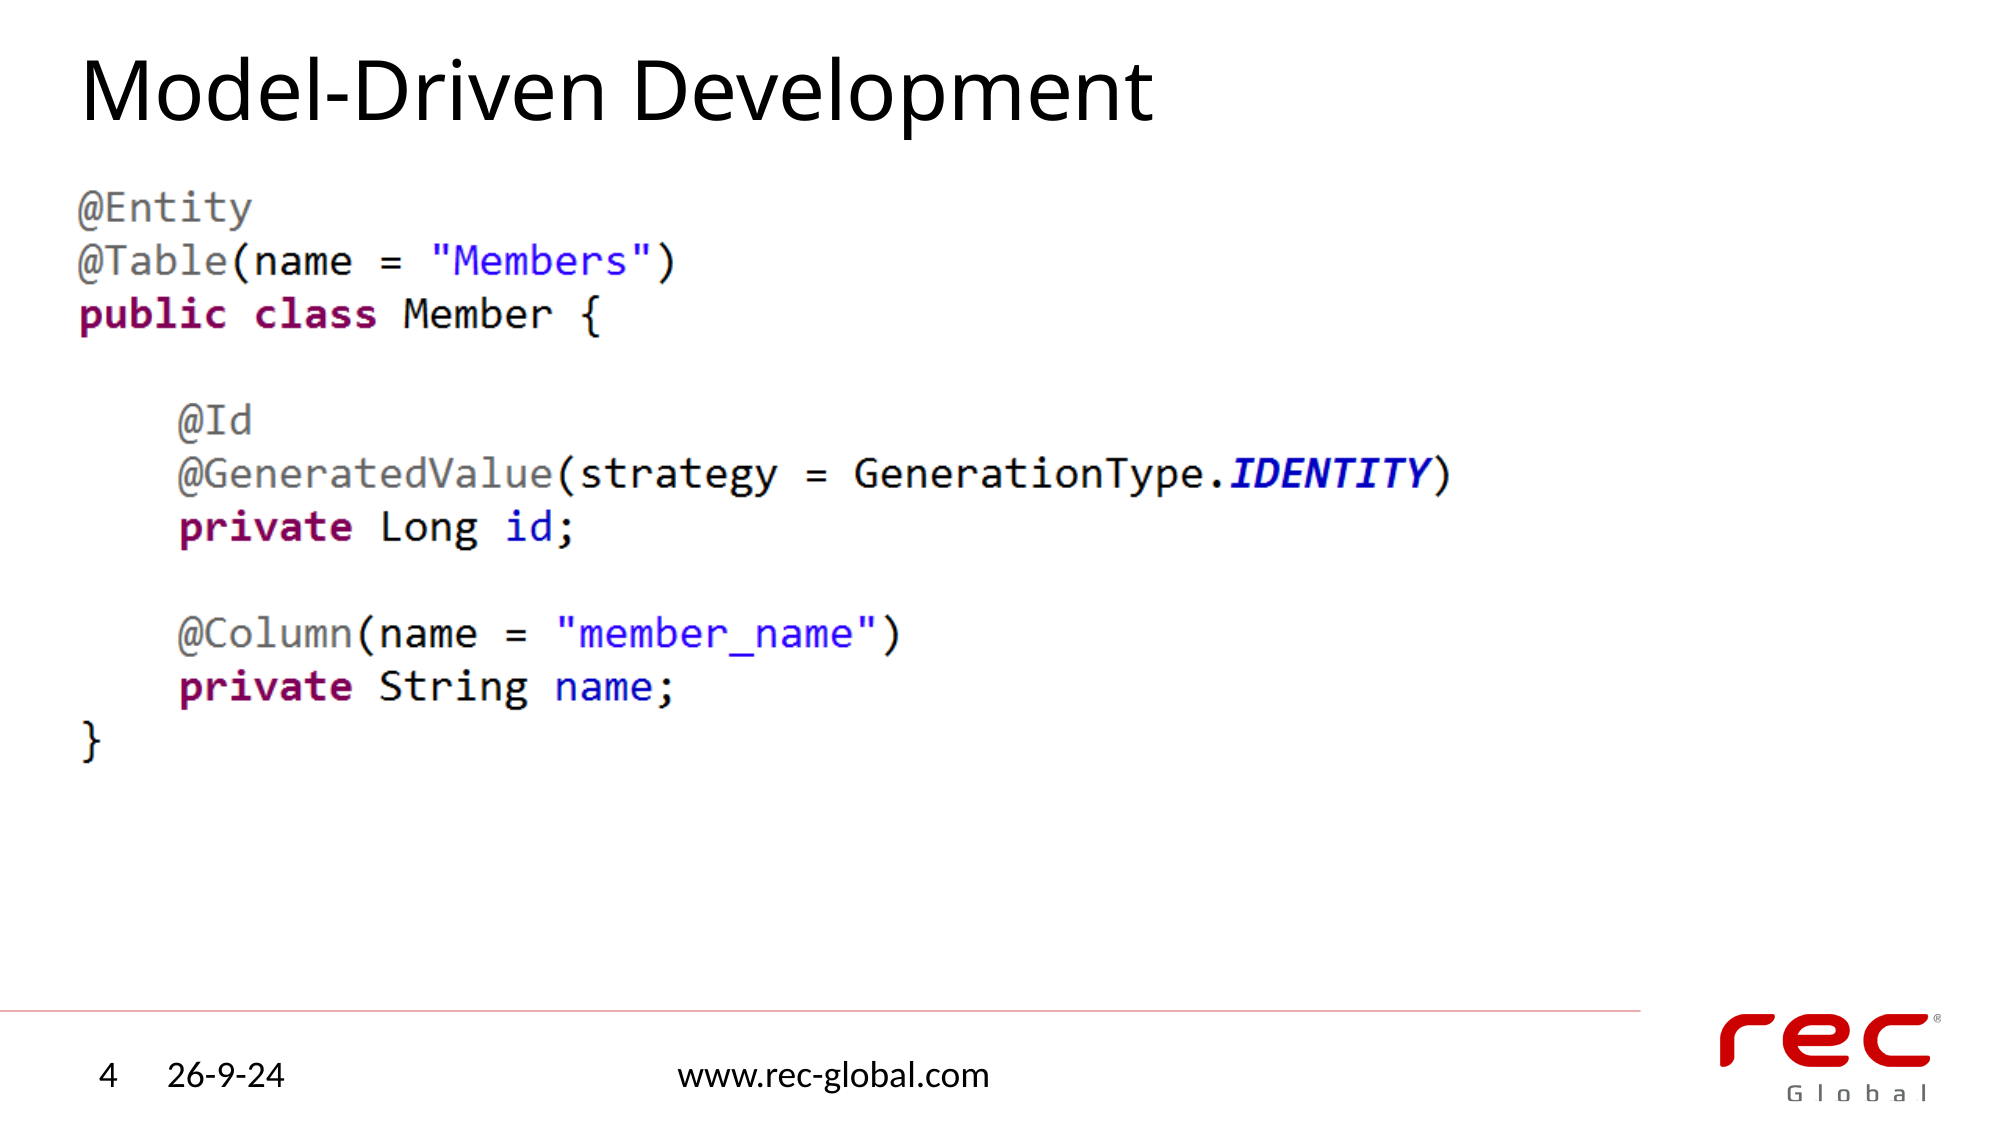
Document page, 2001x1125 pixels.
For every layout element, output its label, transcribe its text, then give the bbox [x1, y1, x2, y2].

title Model-Driven Development [64, 0, 1934, 188]
slide_number <numer> [64, 1042, 152, 1103]
footer www.rec-global.com [662, 1042, 1338, 1103]
slide_number 15-11-25 [152, 1042, 327, 1103]
picture [1720, 1014, 1941, 1102]
picture [77, 175, 1455, 779]
